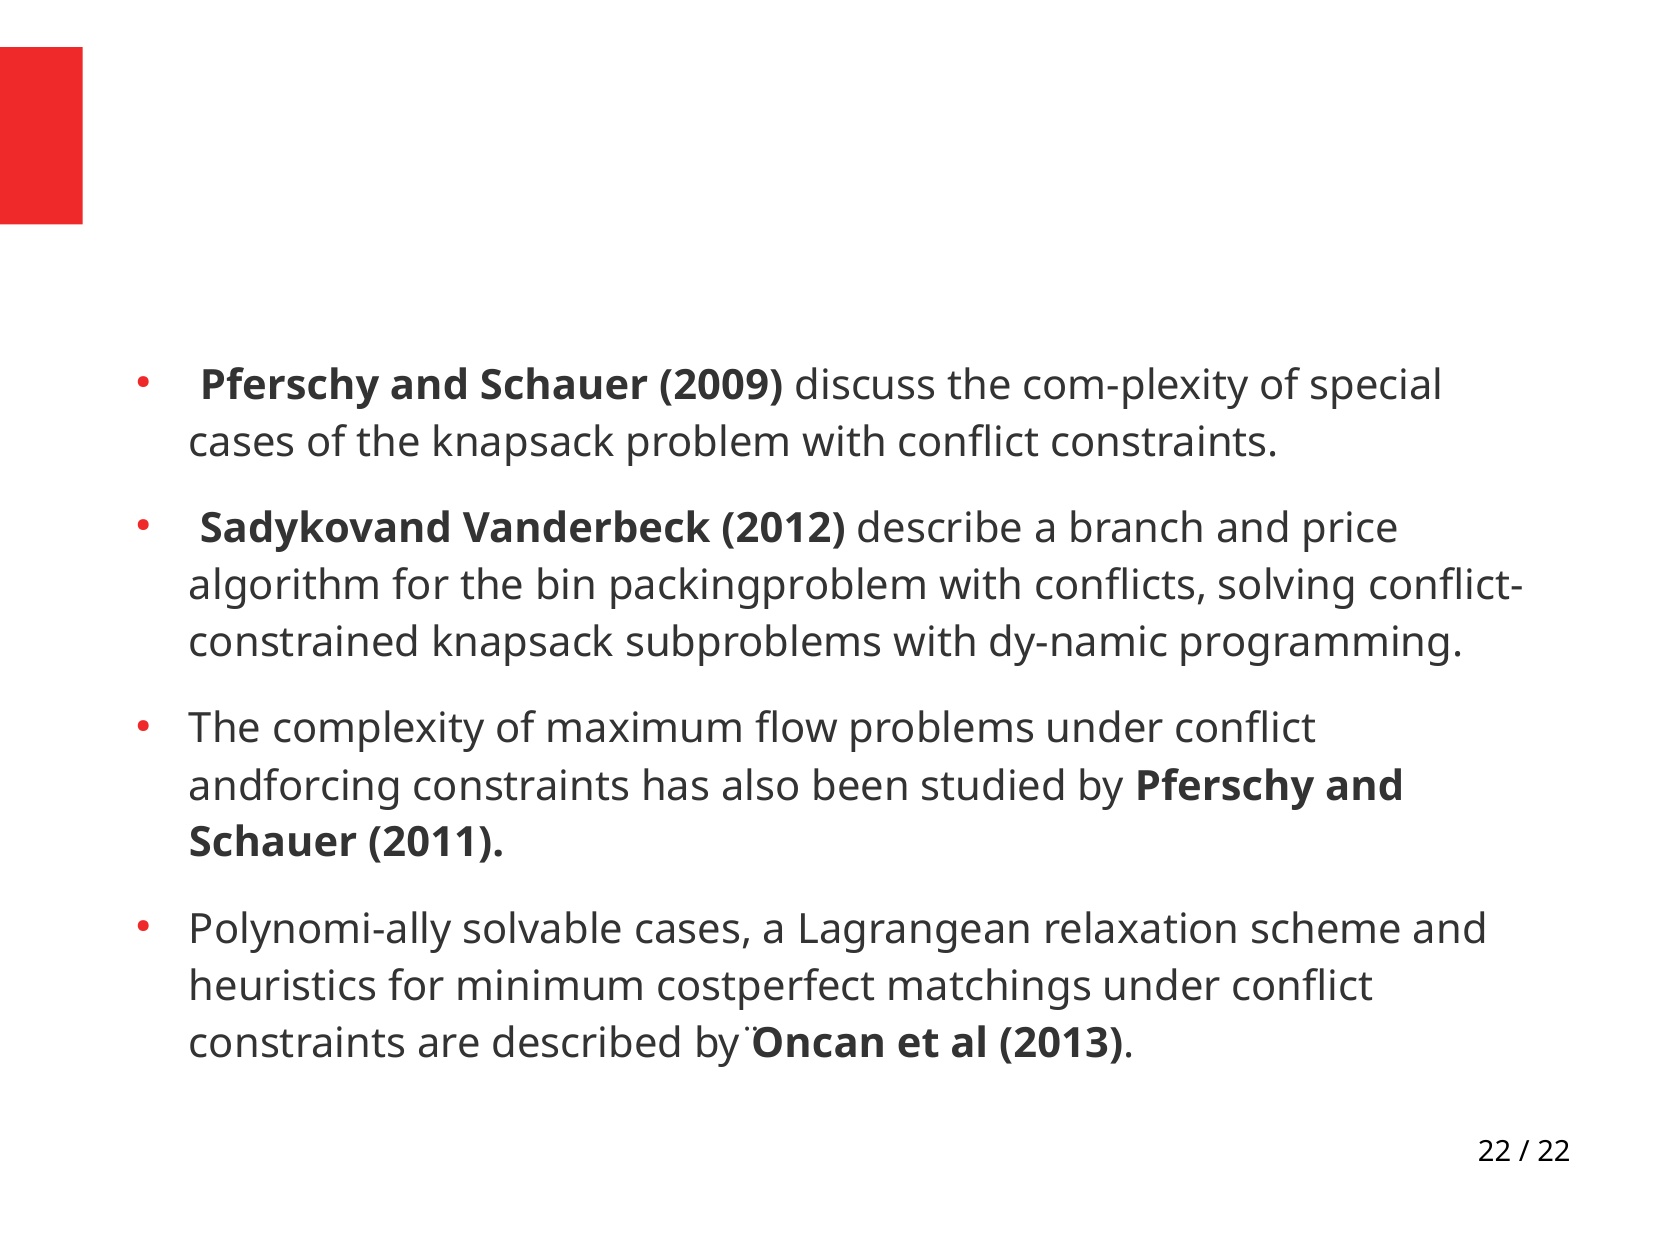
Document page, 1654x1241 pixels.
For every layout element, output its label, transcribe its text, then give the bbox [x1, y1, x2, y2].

list Pferschy and Schauer (2009) discuss the com-plexity of special cases of the knapsack problem with conflict constraints. Sadykovand Vanderbeck (2012) describe a branch and price algorithm for the bin packingproblem with conflicts, solving conflict-constrained knapsack subproblems with dy-namic programming. The complexity of maximum flow problems under conflict andforcing constraints has also been studied by Pferschy and Schauer (2011). Polynomi-ally solvable cases, a Lagrangean relaxation scheme and heuristics for minimum costperfect matchings under conflict constraints are described by ̈Oncan et al (2013). [118, 354, 1536, 1074]
